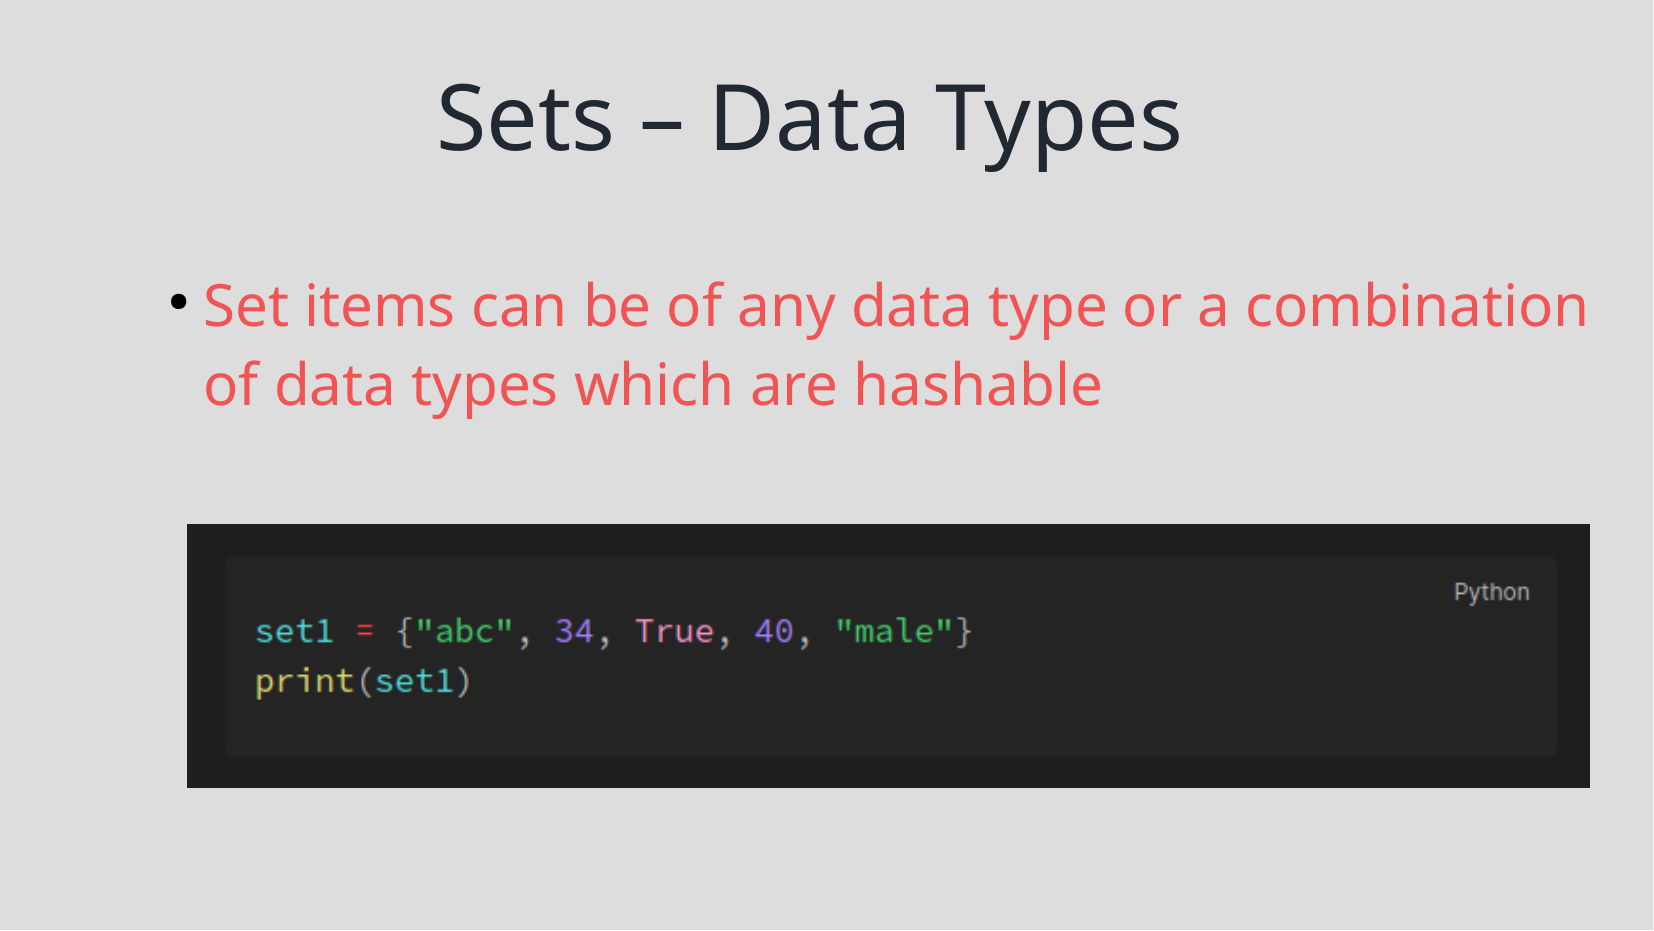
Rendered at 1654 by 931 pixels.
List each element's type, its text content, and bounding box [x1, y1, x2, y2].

picture [187, 524, 1590, 788]
title Sets – Data Types [82, 37, 1538, 193]
text_box Set items can be of any data type or a combination of data types which are hashable [153, 256, 1654, 488]
